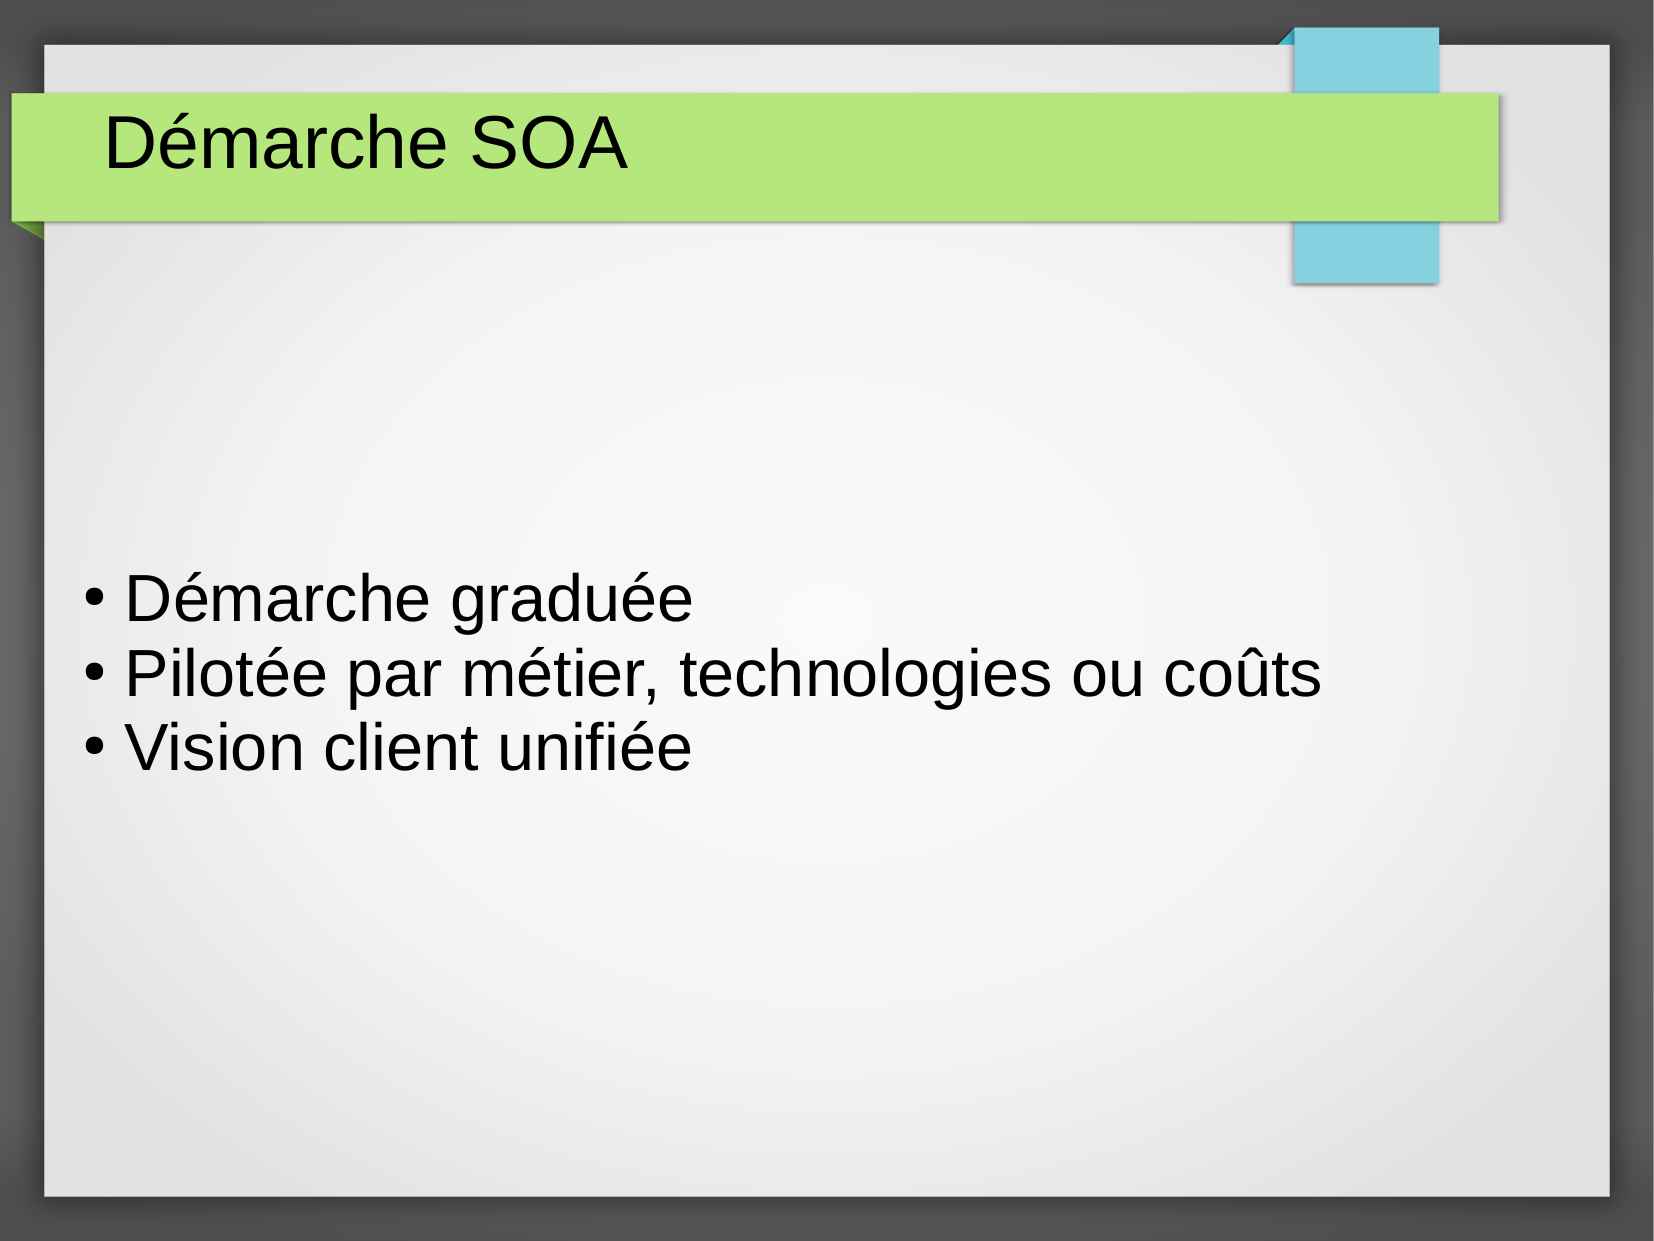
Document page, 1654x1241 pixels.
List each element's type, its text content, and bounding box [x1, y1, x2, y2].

picture [0, 0, 1654, 1241]
subtitle Démarche graduée Pilotée par métier, technologies ou coûts Vision client unifiée [82, 49, 1571, 1010]
